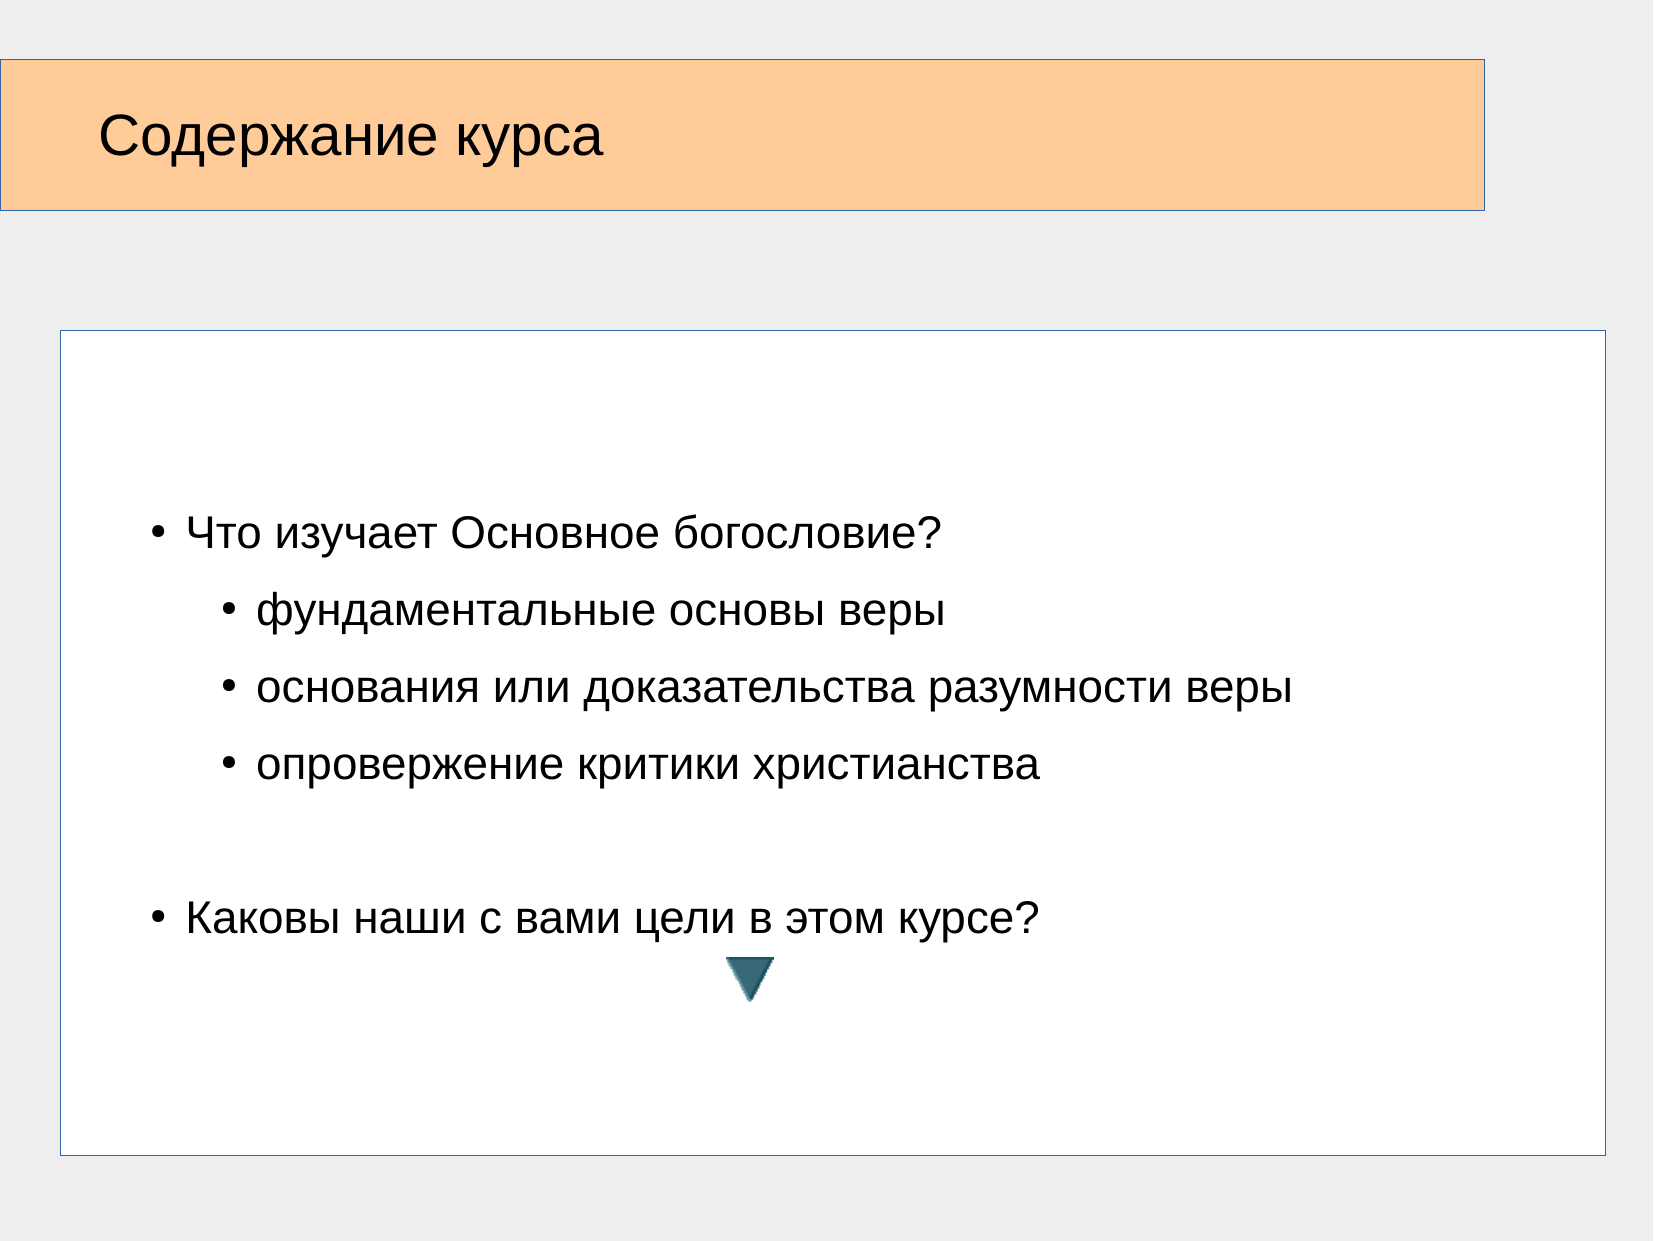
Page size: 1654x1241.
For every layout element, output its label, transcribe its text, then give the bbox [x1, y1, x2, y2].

text_box Содержание курса [0, 59, 1485, 211]
picture [726, 957, 774, 1005]
text_box [60, 330, 1606, 1156]
subtitle Что изучает Основное богословие? фундаментальные основы веры основания или доказательства разумности веры опровержение критики христианства Каковы наши с вами цели в этом курсе? [150, 379, 1531, 1074]
